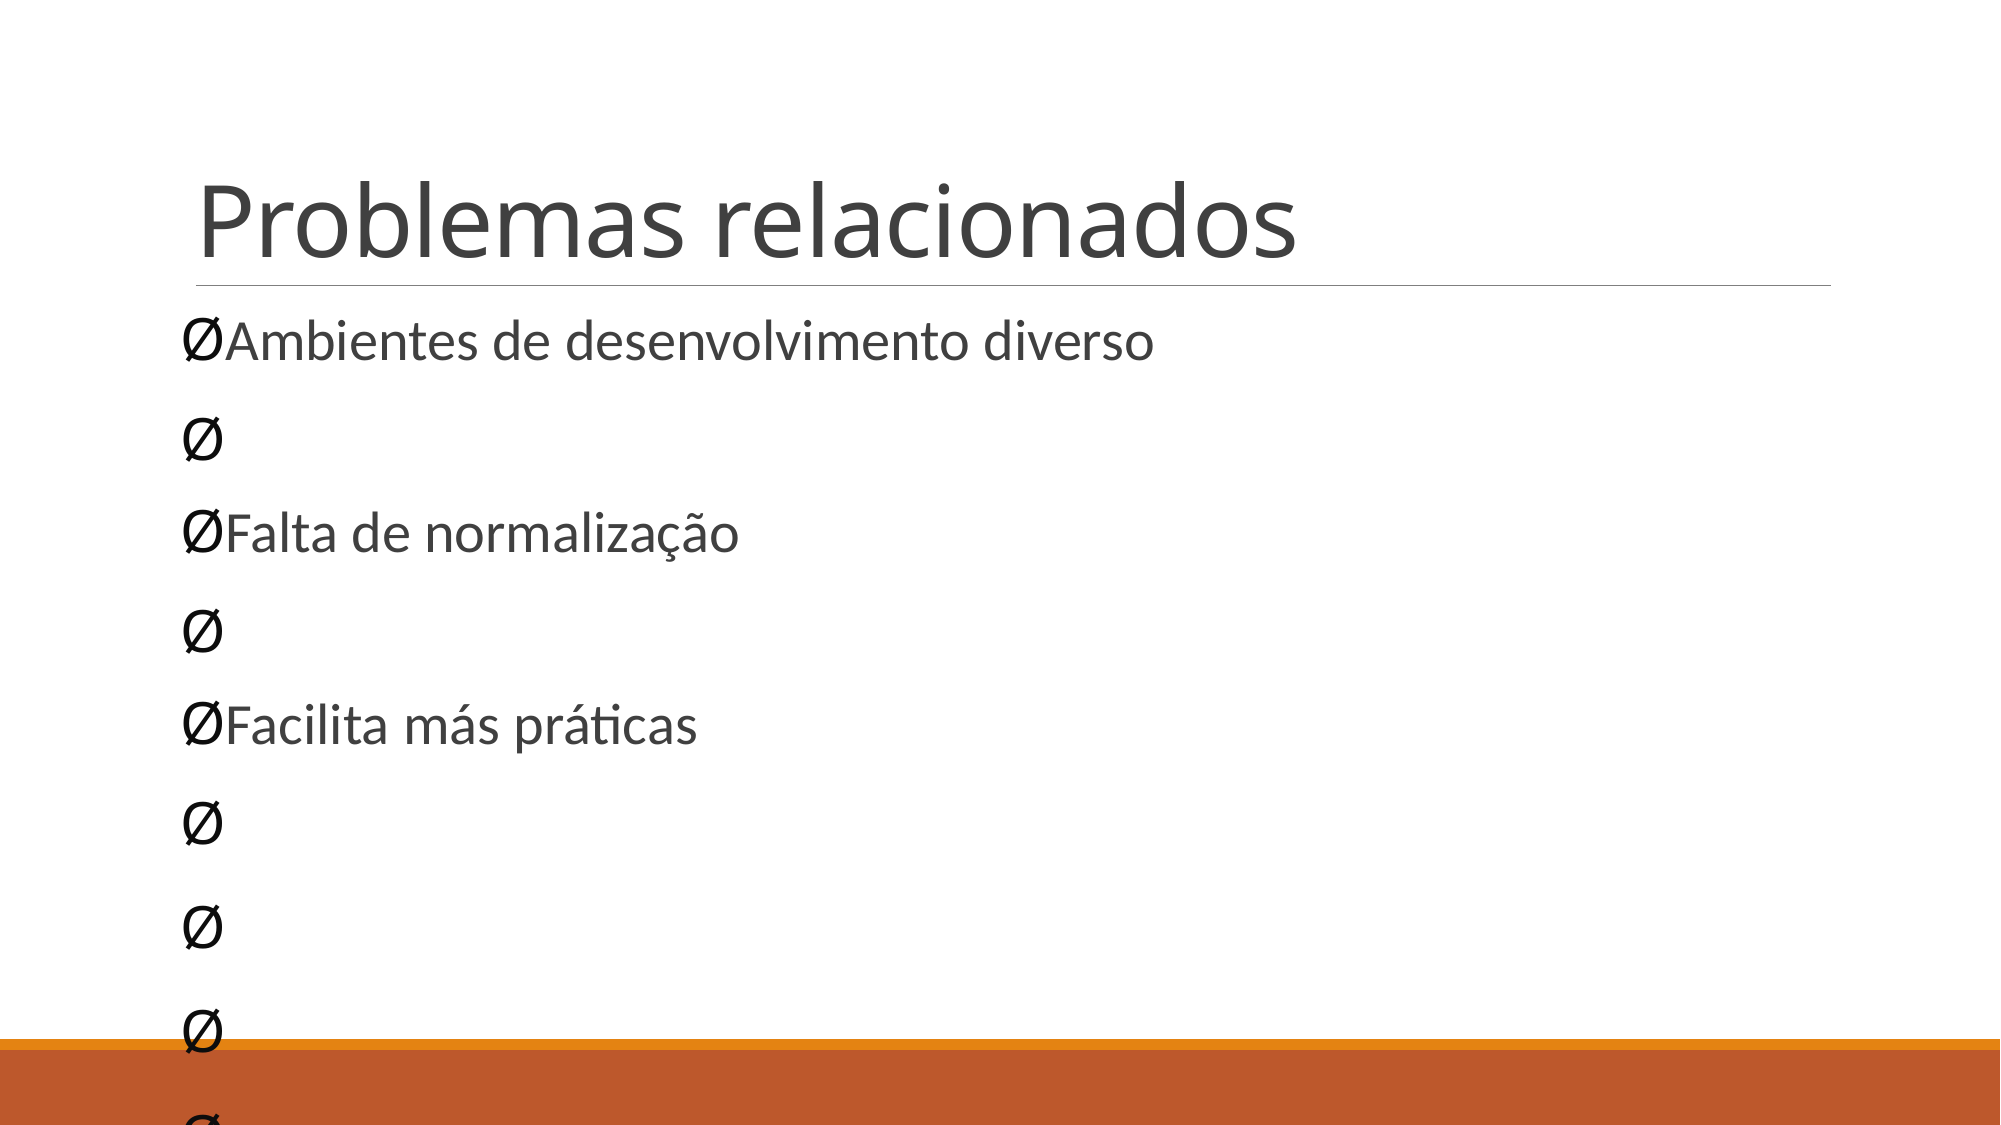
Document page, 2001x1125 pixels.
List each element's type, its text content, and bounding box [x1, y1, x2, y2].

list Ambientes de desenvolvimento diverso Falta de normalização Facilita más práticas [180, 302, 1831, 963]
title Problemas relacionados [180, 47, 1831, 286]
